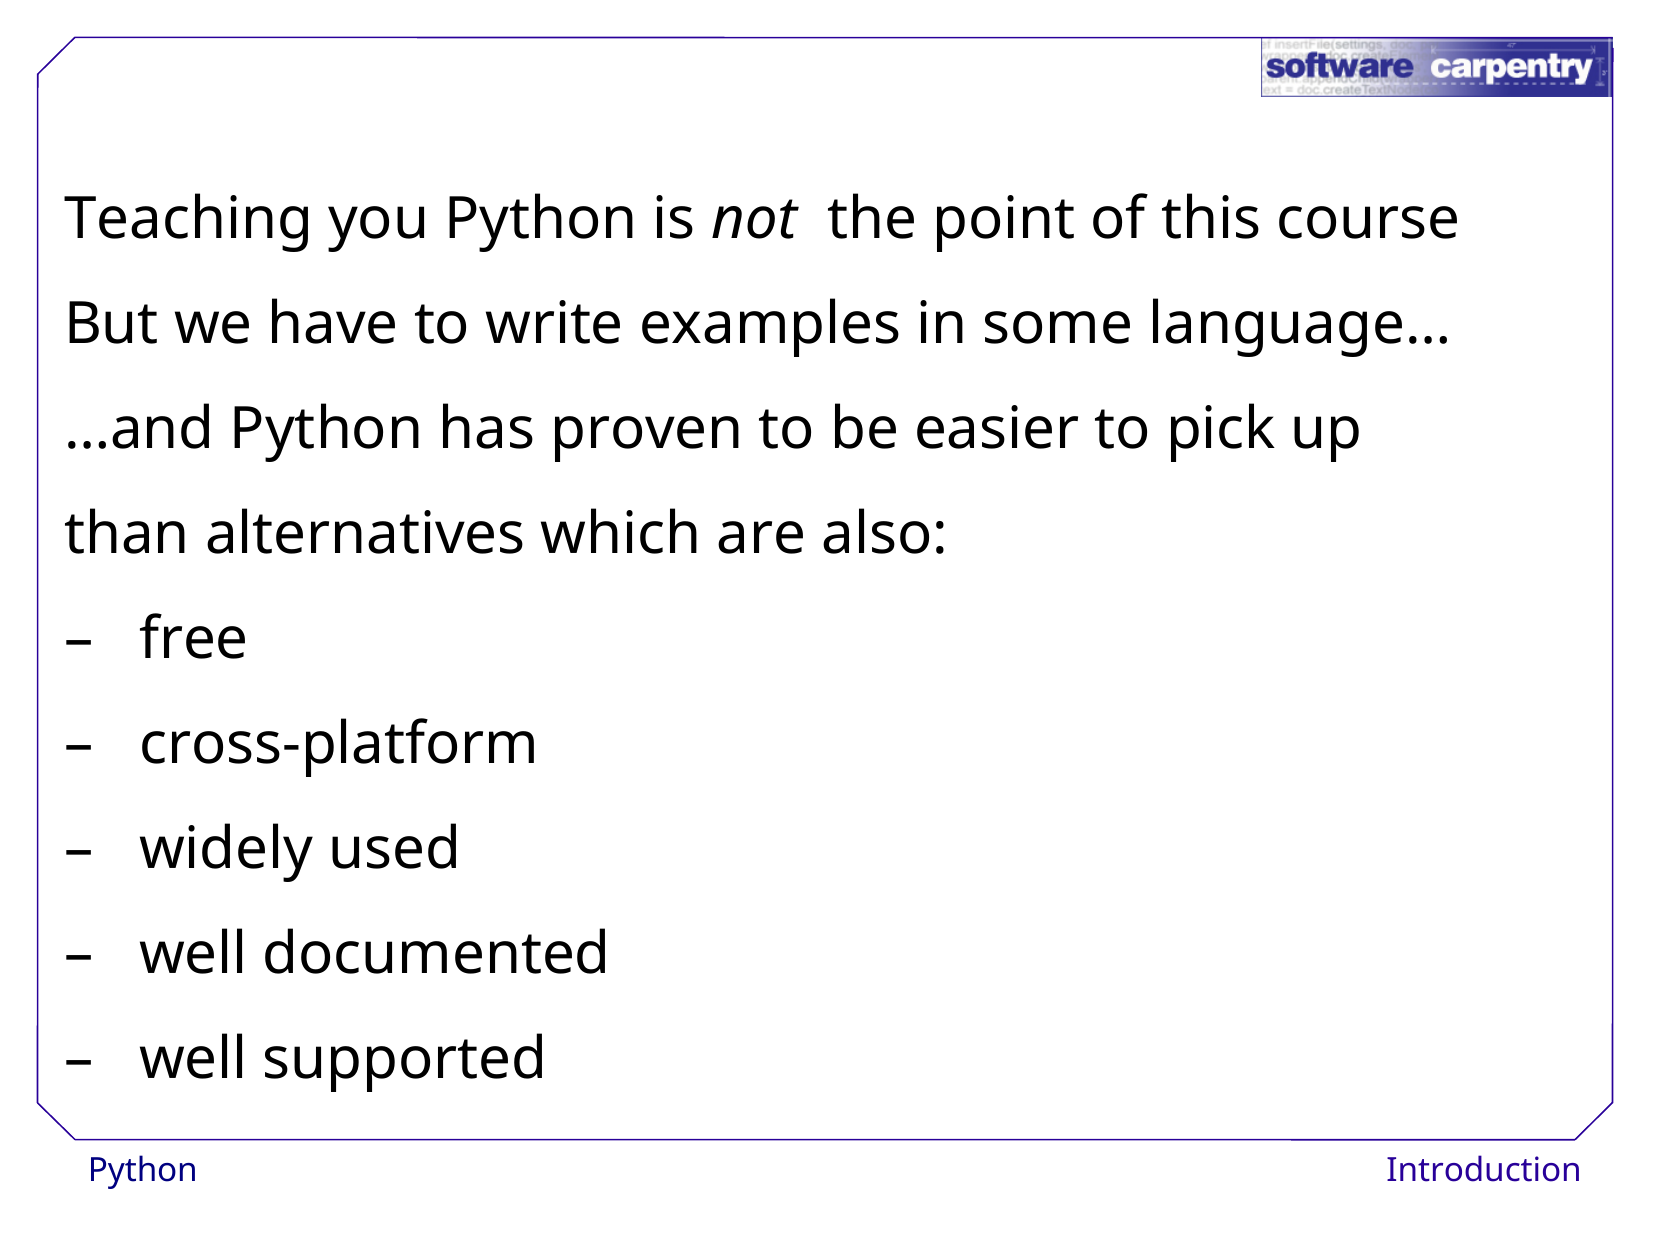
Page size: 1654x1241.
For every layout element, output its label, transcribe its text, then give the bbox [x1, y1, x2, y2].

text_box Teaching you Python is not the point of this course But we have to write examples in some language… …and Python has proven to be easier to pick up than alternatives which are also: – free – cross-platform – widely used – well documented – well supported [49, 138, 1626, 1098]
picture [1261, 39, 1613, 97]
